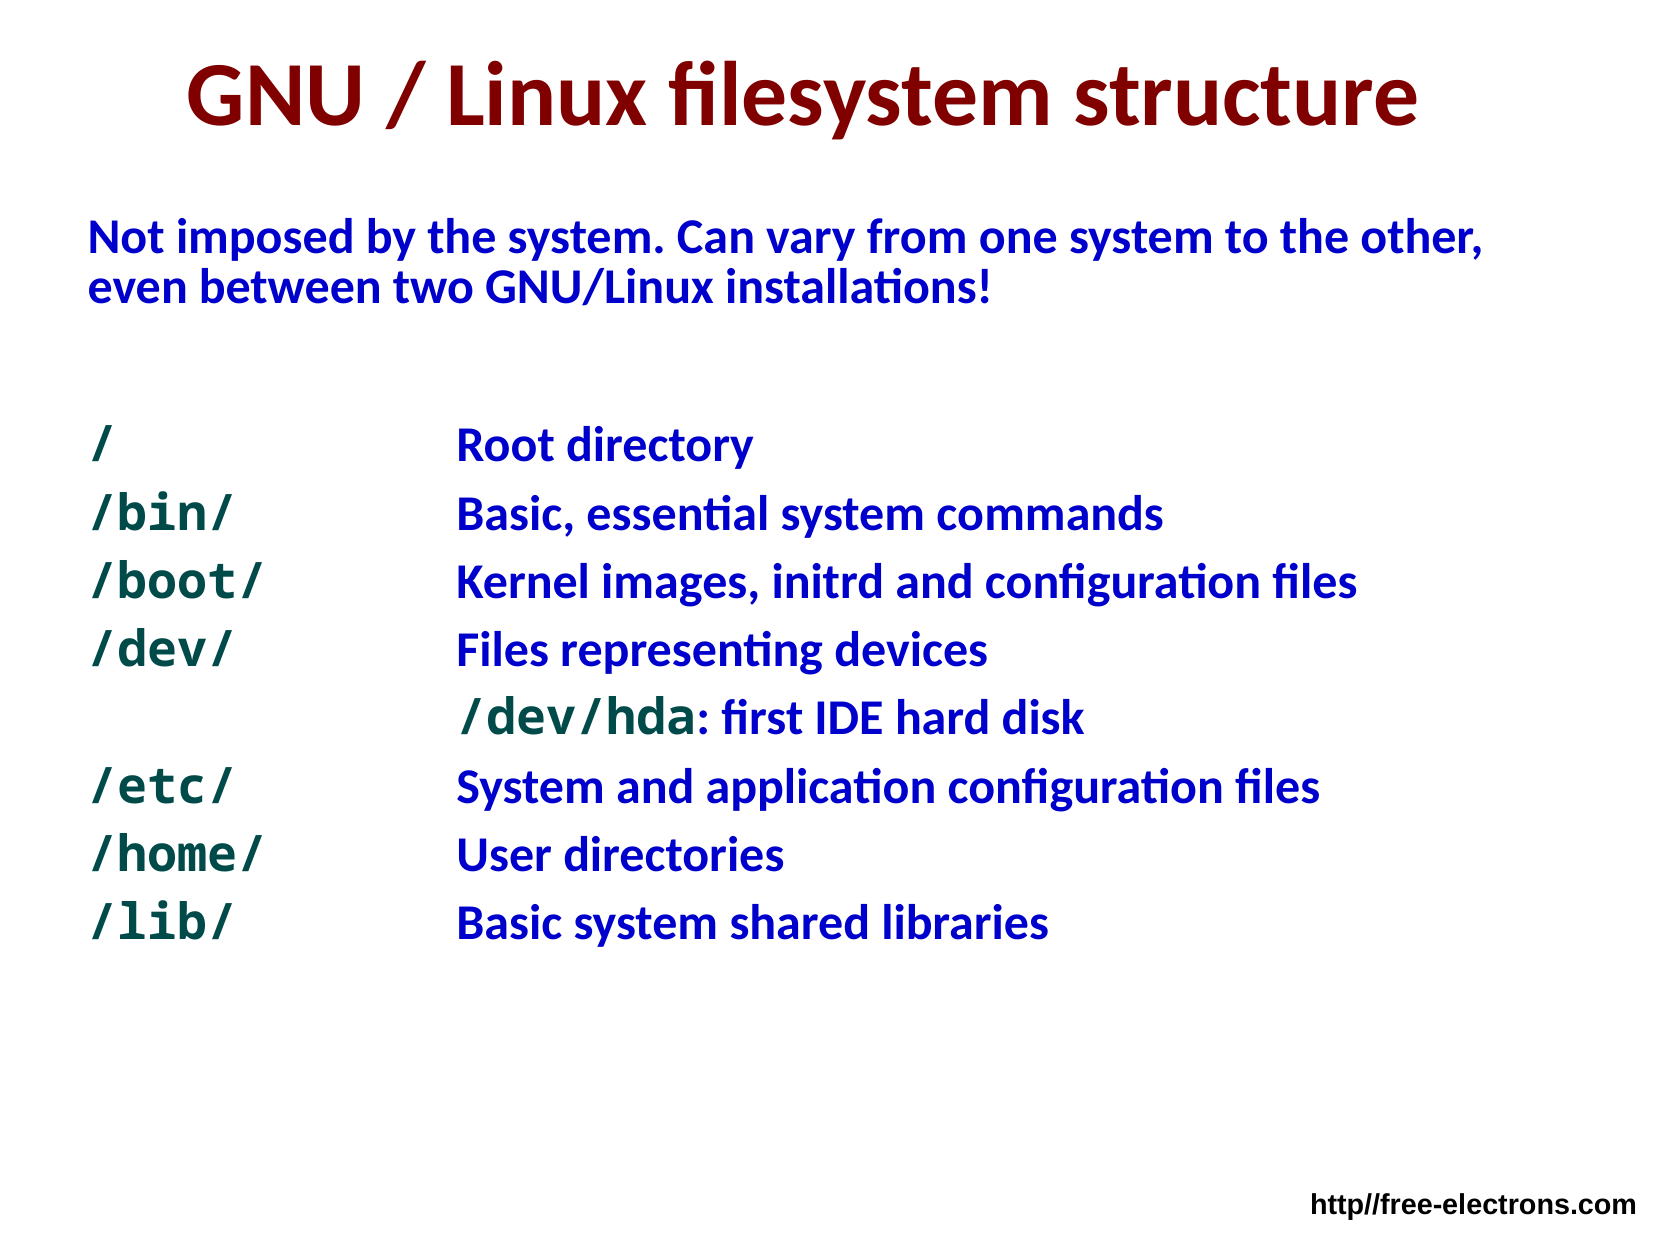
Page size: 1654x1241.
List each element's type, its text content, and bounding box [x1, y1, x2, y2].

title GNU / Linux filesystem structure [69, 46, 1560, 159]
text_box http//free-electrons.com [1287, 1181, 1653, 1241]
list Not imposed by the system. Can vary from one system to the other, even between two GNU/Linux installations! / Root directory /bin/ Basic, essential system commands /boot/ Kernel images, initrd and configuration files /dev/ Files representing devices /dev/hda: first IDE hard disk /etc/ System and application configuration files /home/ User directories /lib/ Basic system shared libraries [64, 216, 1518, 1053]
